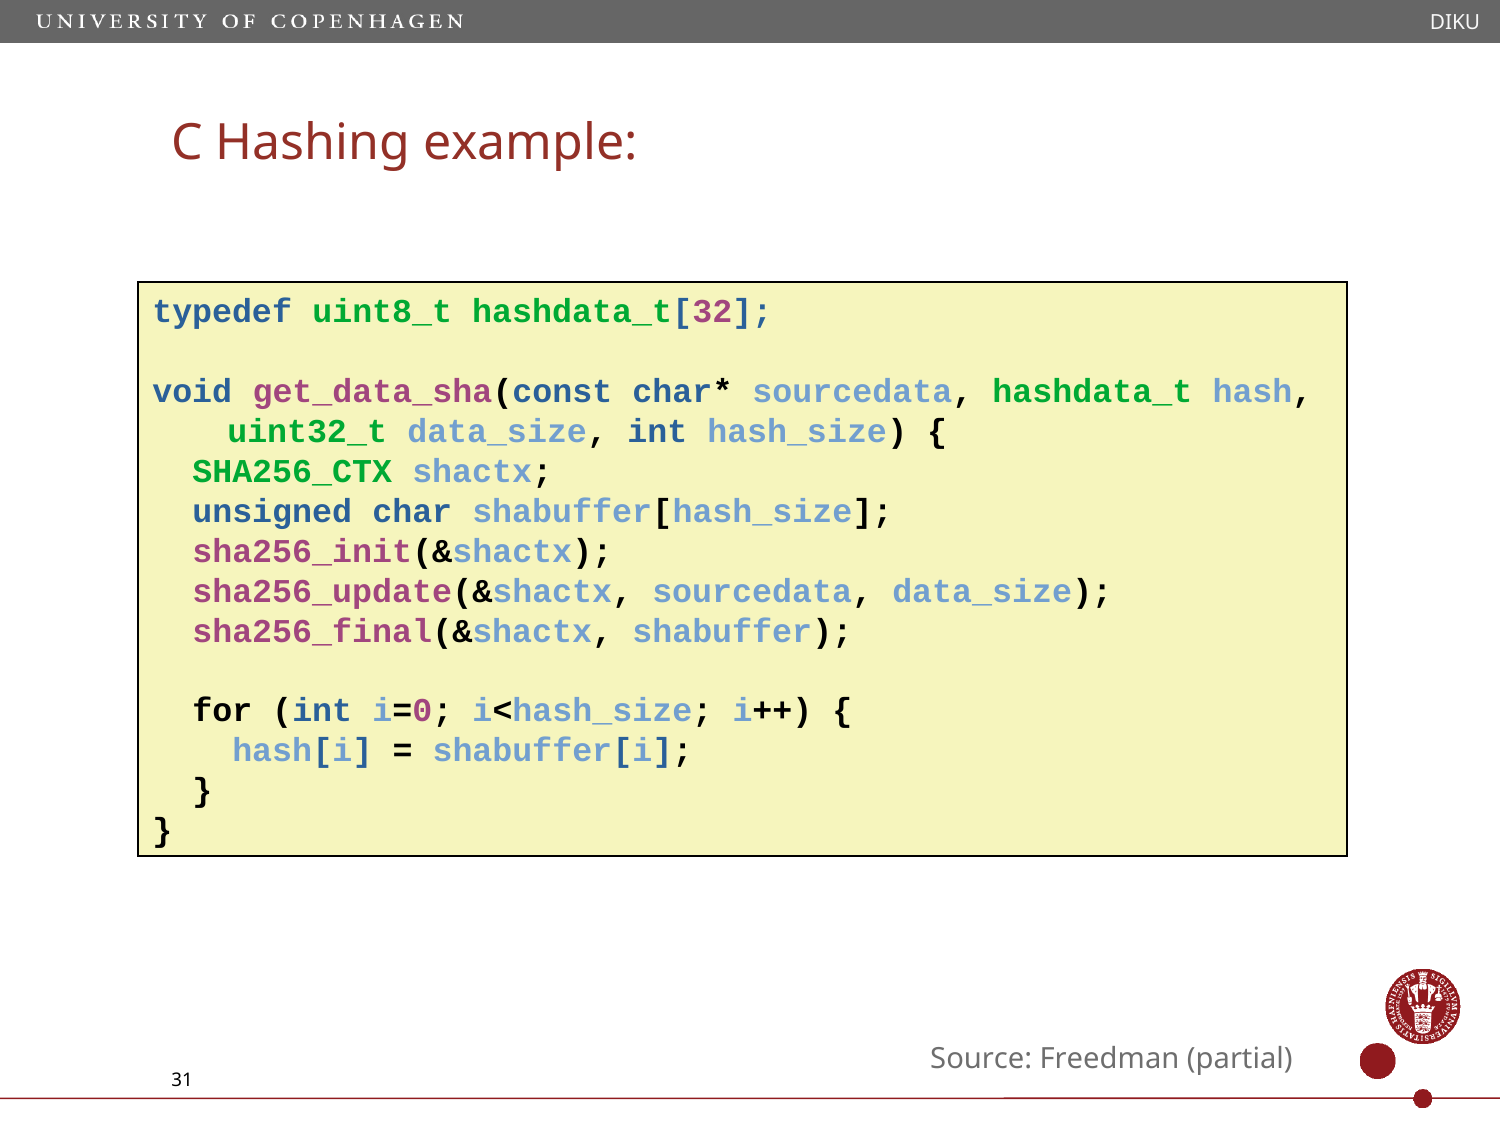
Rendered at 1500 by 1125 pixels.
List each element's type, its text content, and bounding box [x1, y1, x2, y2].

text_box <number> [171, 1067, 522, 1092]
text_box C Hashing example: [171, 75, 1329, 171]
picture [0, 910, 1500, 1122]
text_box typedef uint8_t hashdata_t[32]; void get_data_sha(const char* sourcedata, hashdata_t hash, uint32_t data_size, int hash_size) { SHA256_CTX shactx; unsigned char shabuffer[hash_size]; sha256_init(&shactx); sha256_update(&shactx, sourcedata, data_size); sha256_final(&shactx, shabuffer); for (int i=0; i<hash_size; i++) { hash[i] = shabuffer[i]; } } [137, 281, 1348, 856]
text_box DIKU [469, 0, 1495, 43]
text_box Source: Freedman (partial) [915, 1031, 1353, 1083]
